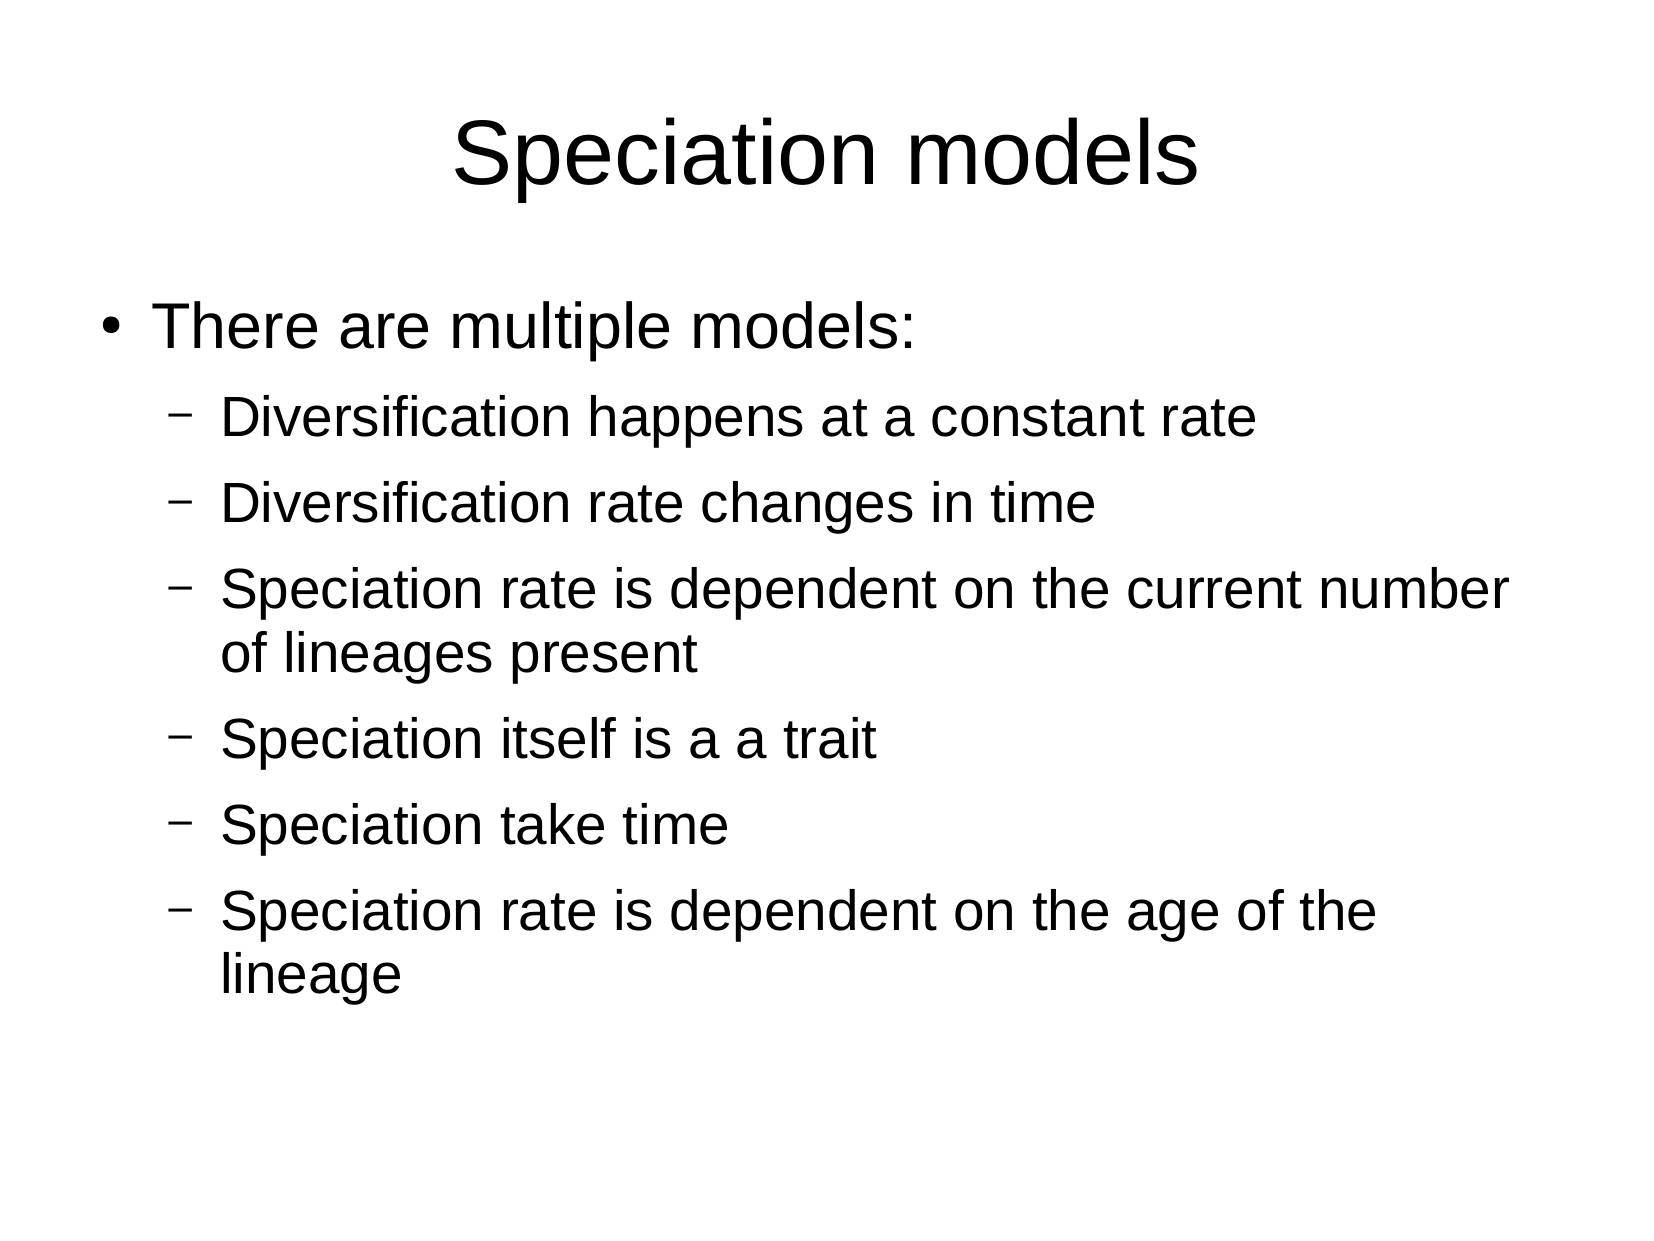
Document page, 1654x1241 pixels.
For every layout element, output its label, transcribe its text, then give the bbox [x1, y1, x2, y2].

title Speciation models [82, 49, 1571, 257]
list There are multiple models: Diversification happens at a constant rate Diversification rate changes in time Speciation rate is dependent on the current number of lineages present Speciation itself is a a trait Speciation take time Speciation rate is dependent on the age of the lineage [82, 290, 1571, 1010]
